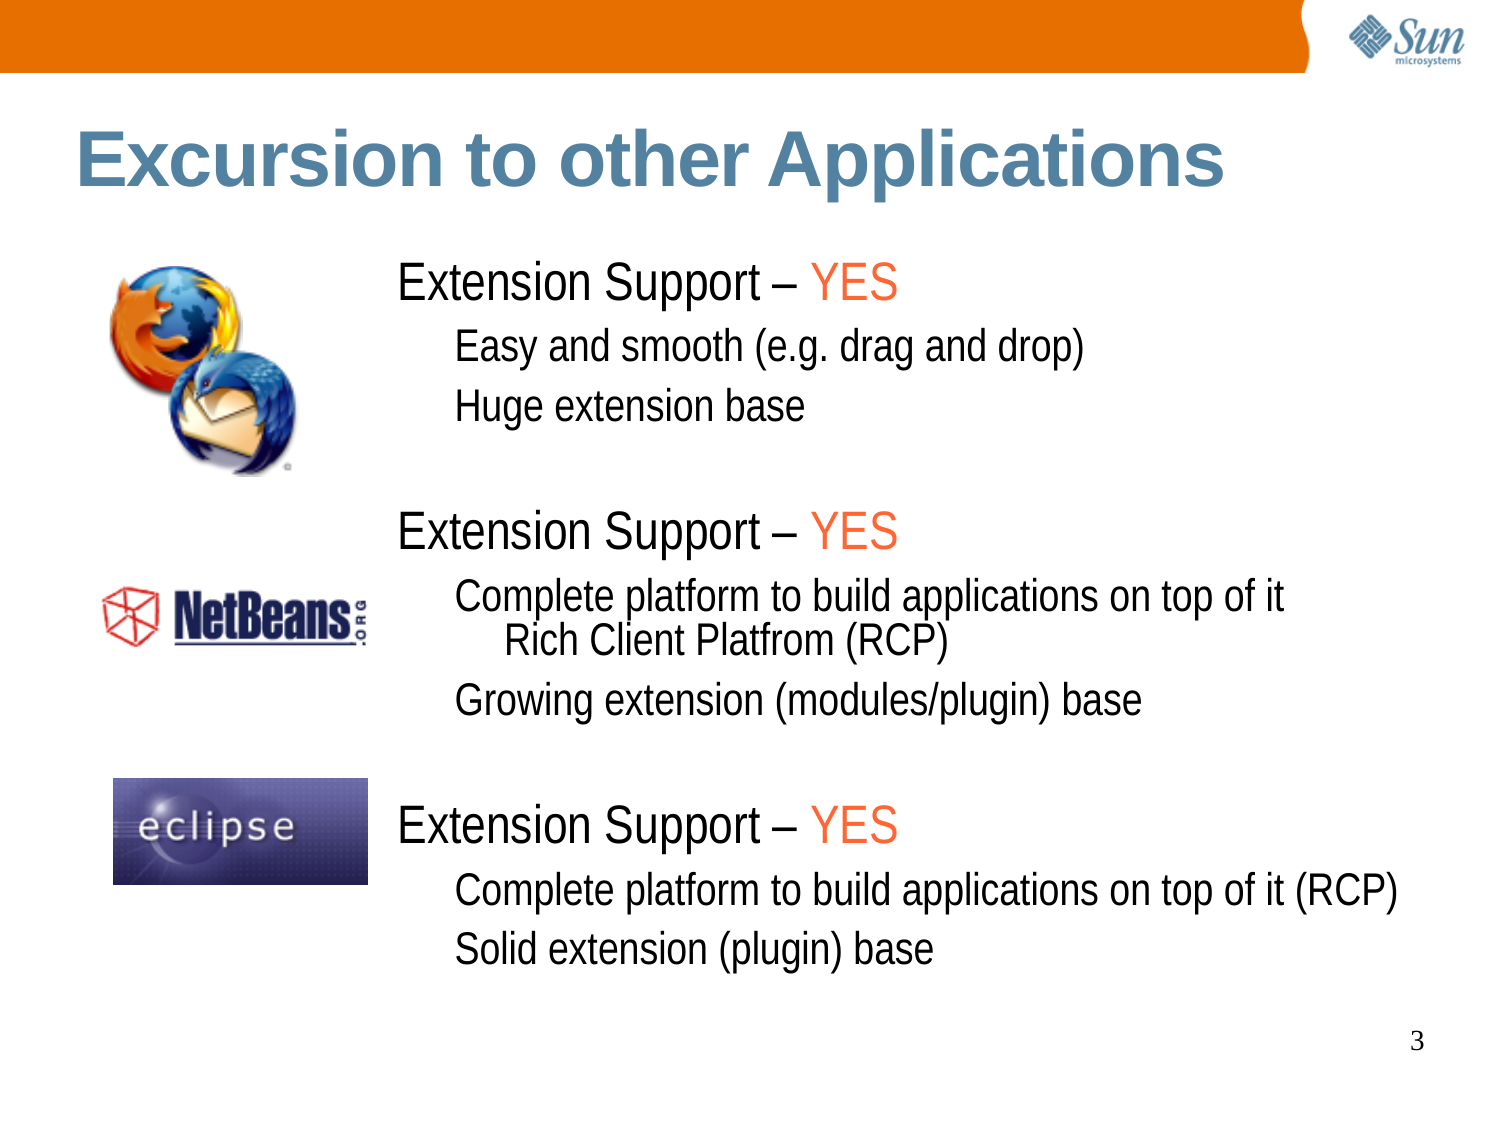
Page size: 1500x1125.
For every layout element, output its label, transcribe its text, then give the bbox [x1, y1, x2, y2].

picture [113, 778, 368, 885]
picture [0, 0, 1500, 73]
list Extension Support – YES Easy and smooth (e.g. drag and drop) Huge extension base Extension Support – YES Complete platform to build applications on top of it Rich Client Platfrom (RCP) Growing extension (modules/plugin) base Extension Support – YES Complete platform to build applications on top of it (RCP) Solid extension (plugin) base [378, 258, 1401, 1062]
picture [100, 552, 380, 655]
title Excursion to other Applications [75, 123, 1437, 227]
picture [109, 266, 300, 477]
